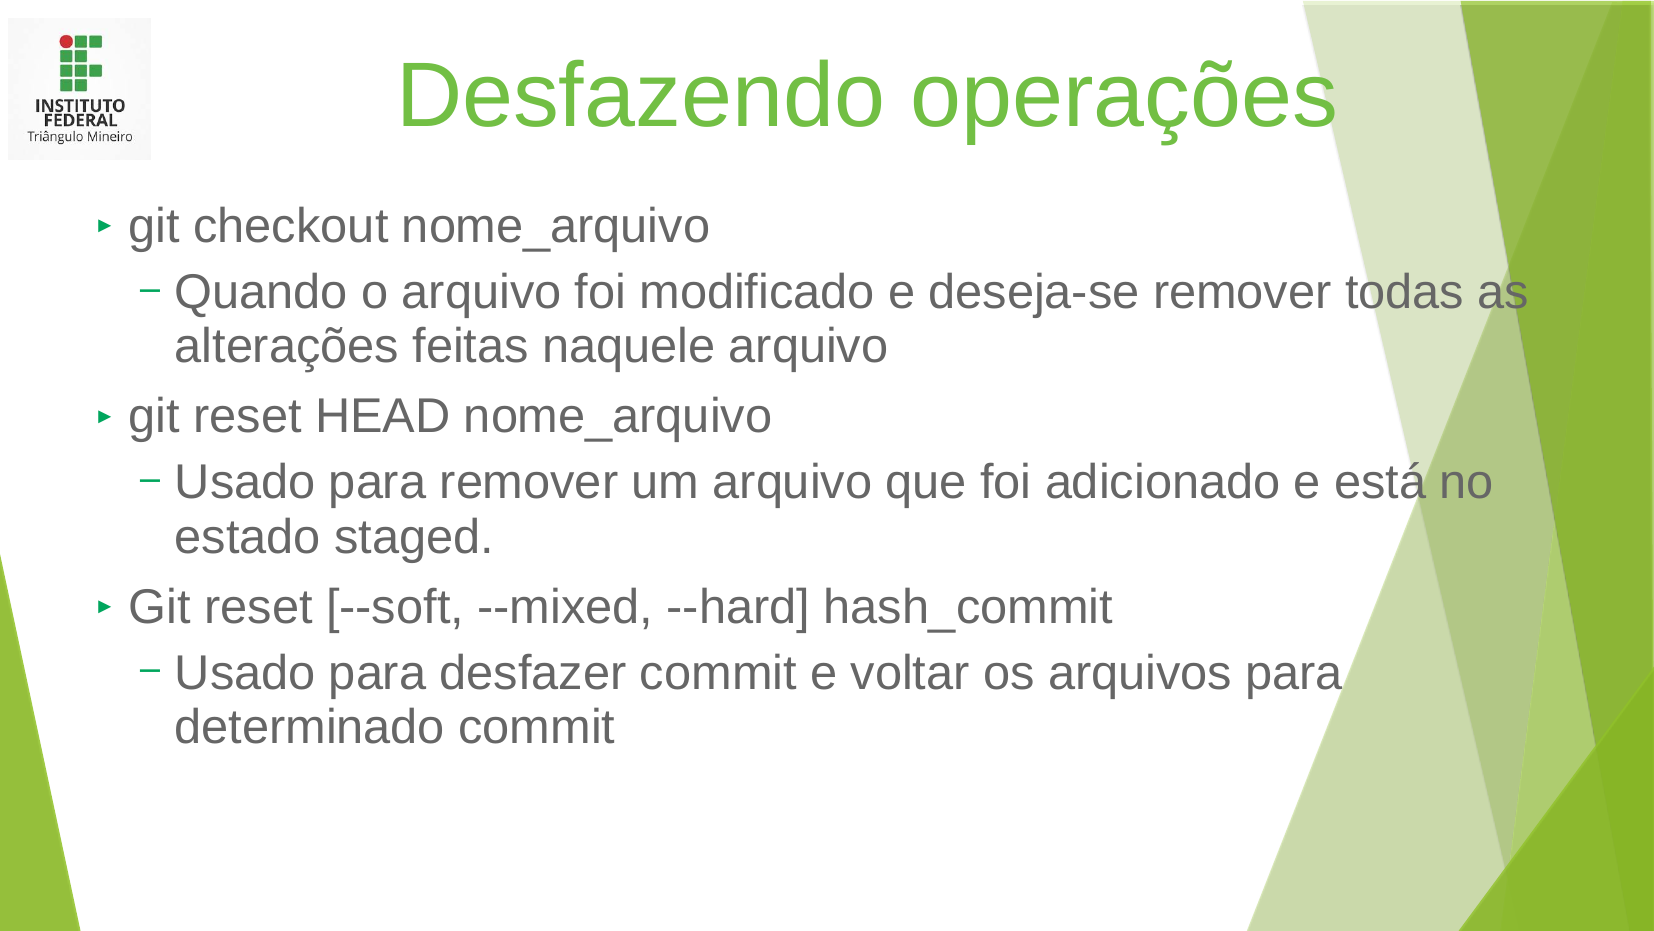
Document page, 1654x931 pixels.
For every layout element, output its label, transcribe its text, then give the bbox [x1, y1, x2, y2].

list git checkout nome_arquivo Quando o arquivo foi modificado e deseja-se remover todas as alterações feitas naquele arquivo git reset HEAD nome_arquivo Usado para remover um arquivo que foi adicionado e está no estado staged. Git reset [--soft, --mixed, --hard] hash_commit Usado para desfazer commit e voltar os arquivos para determinado commit [82, 195, 1571, 758]
title Desfazendo operações [165, 31, 1571, 160]
picture [8, 18, 151, 160]
